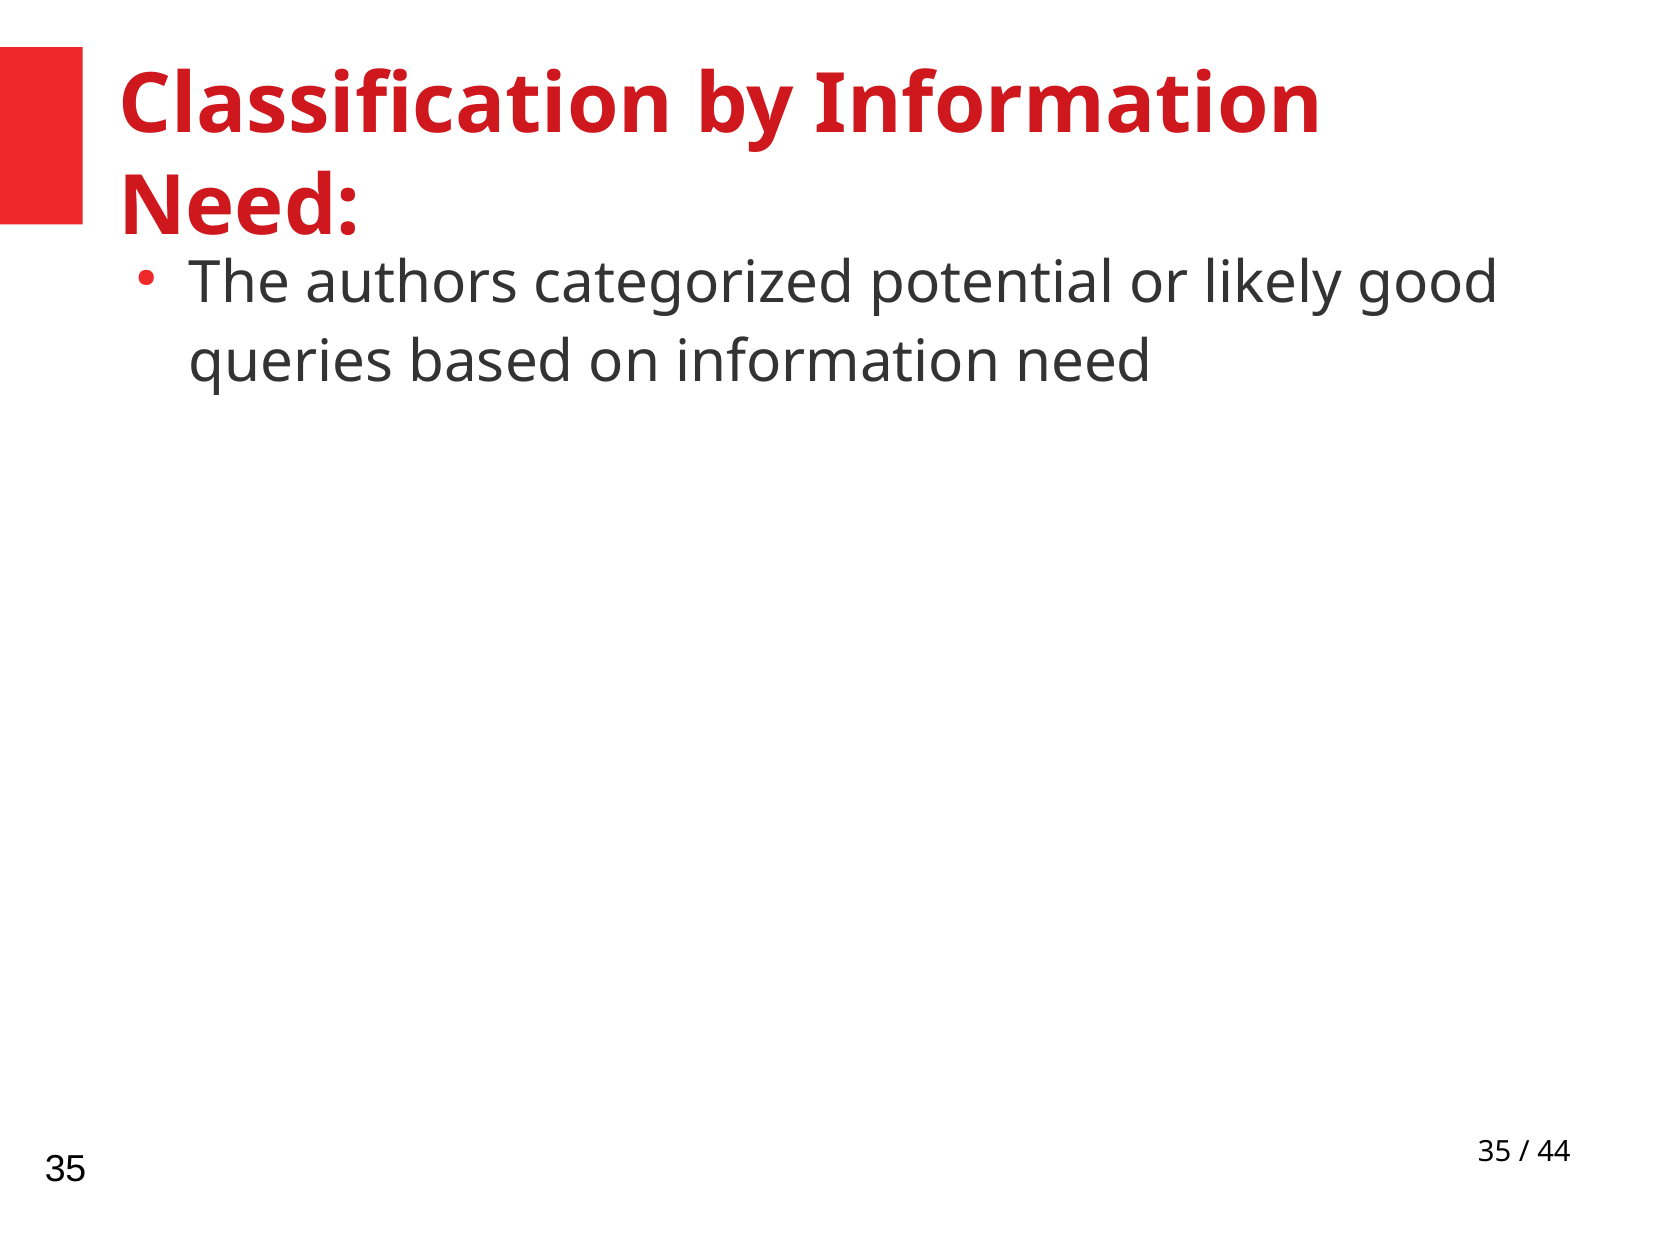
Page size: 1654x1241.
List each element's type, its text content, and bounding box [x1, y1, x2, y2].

list The authors categorized potential or likely good queries based on information need [118, 240, 1536, 1074]
text_box 35 [30, 1140, 106, 1197]
title Classification by Information Need: [118, 49, 1571, 257]
